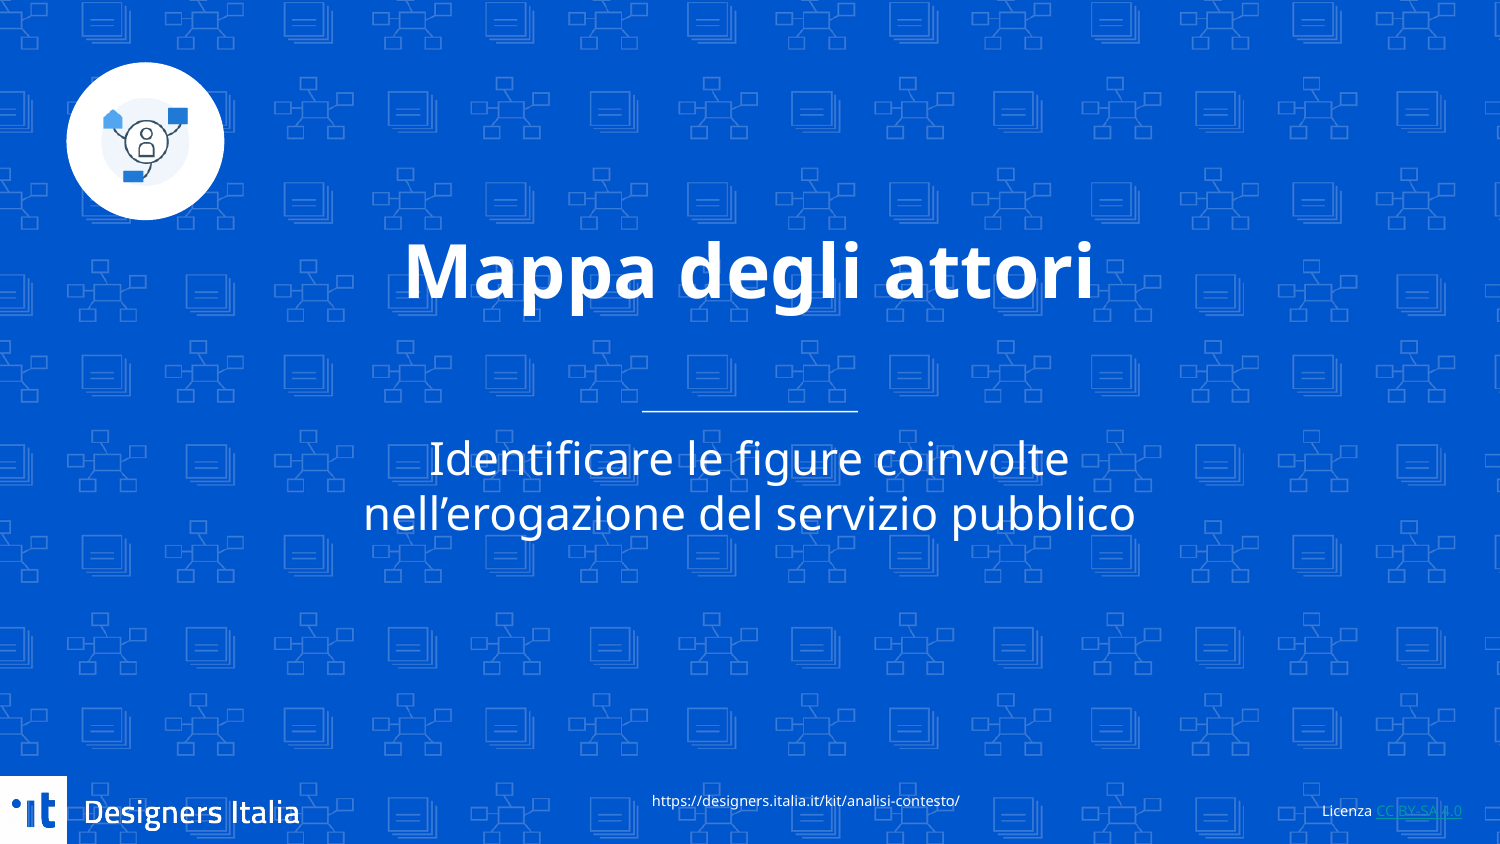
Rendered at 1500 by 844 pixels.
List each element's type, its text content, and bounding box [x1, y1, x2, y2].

text_box Licenza CC BY-SA 4.0 [1284, 776, 1500, 844]
text_box Mappa degli attori [149, 158, 1351, 380]
text_box Identificare le figure coinvolte nell’erogazione del servizio pubblico [338, 462, 1161, 508]
text_box [67, 63, 224, 220]
picture [0, 0, 1500, 844]
text_box https://designers.italia.it/kit/analisi-contesto/ [337, 775, 1275, 843]
